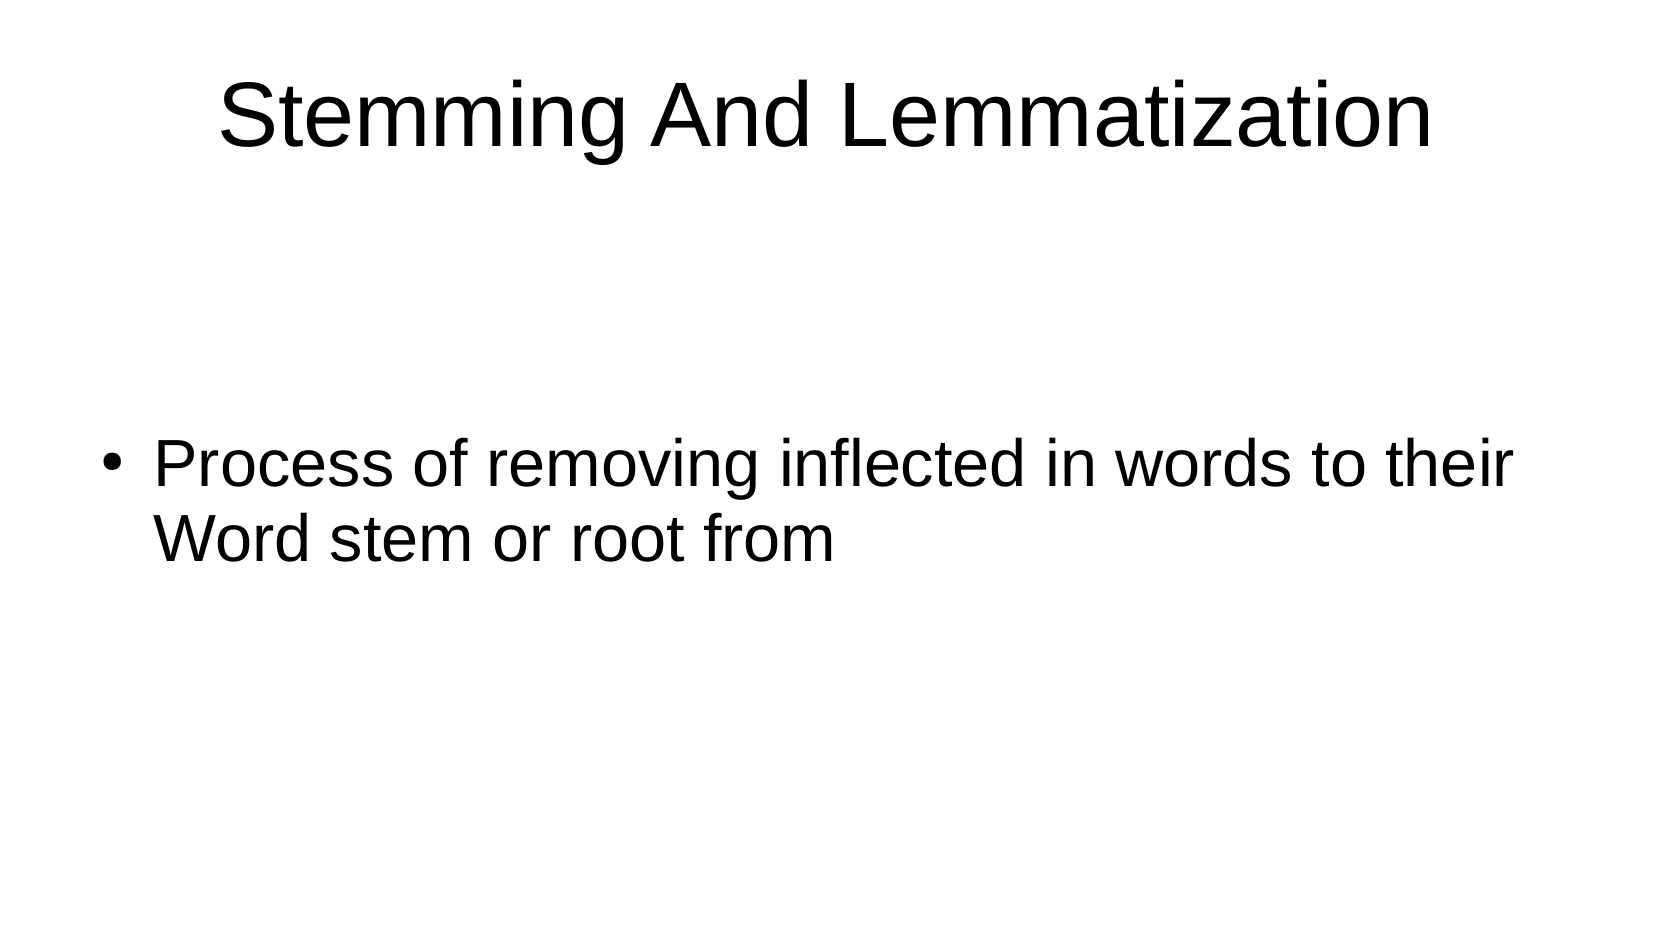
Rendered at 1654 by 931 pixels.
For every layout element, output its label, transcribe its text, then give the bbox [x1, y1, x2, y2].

list Process of removing inflected in words to their Word stem or root from [82, 217, 1571, 758]
title Stemming And Lemmatization [82, 37, 1571, 193]
